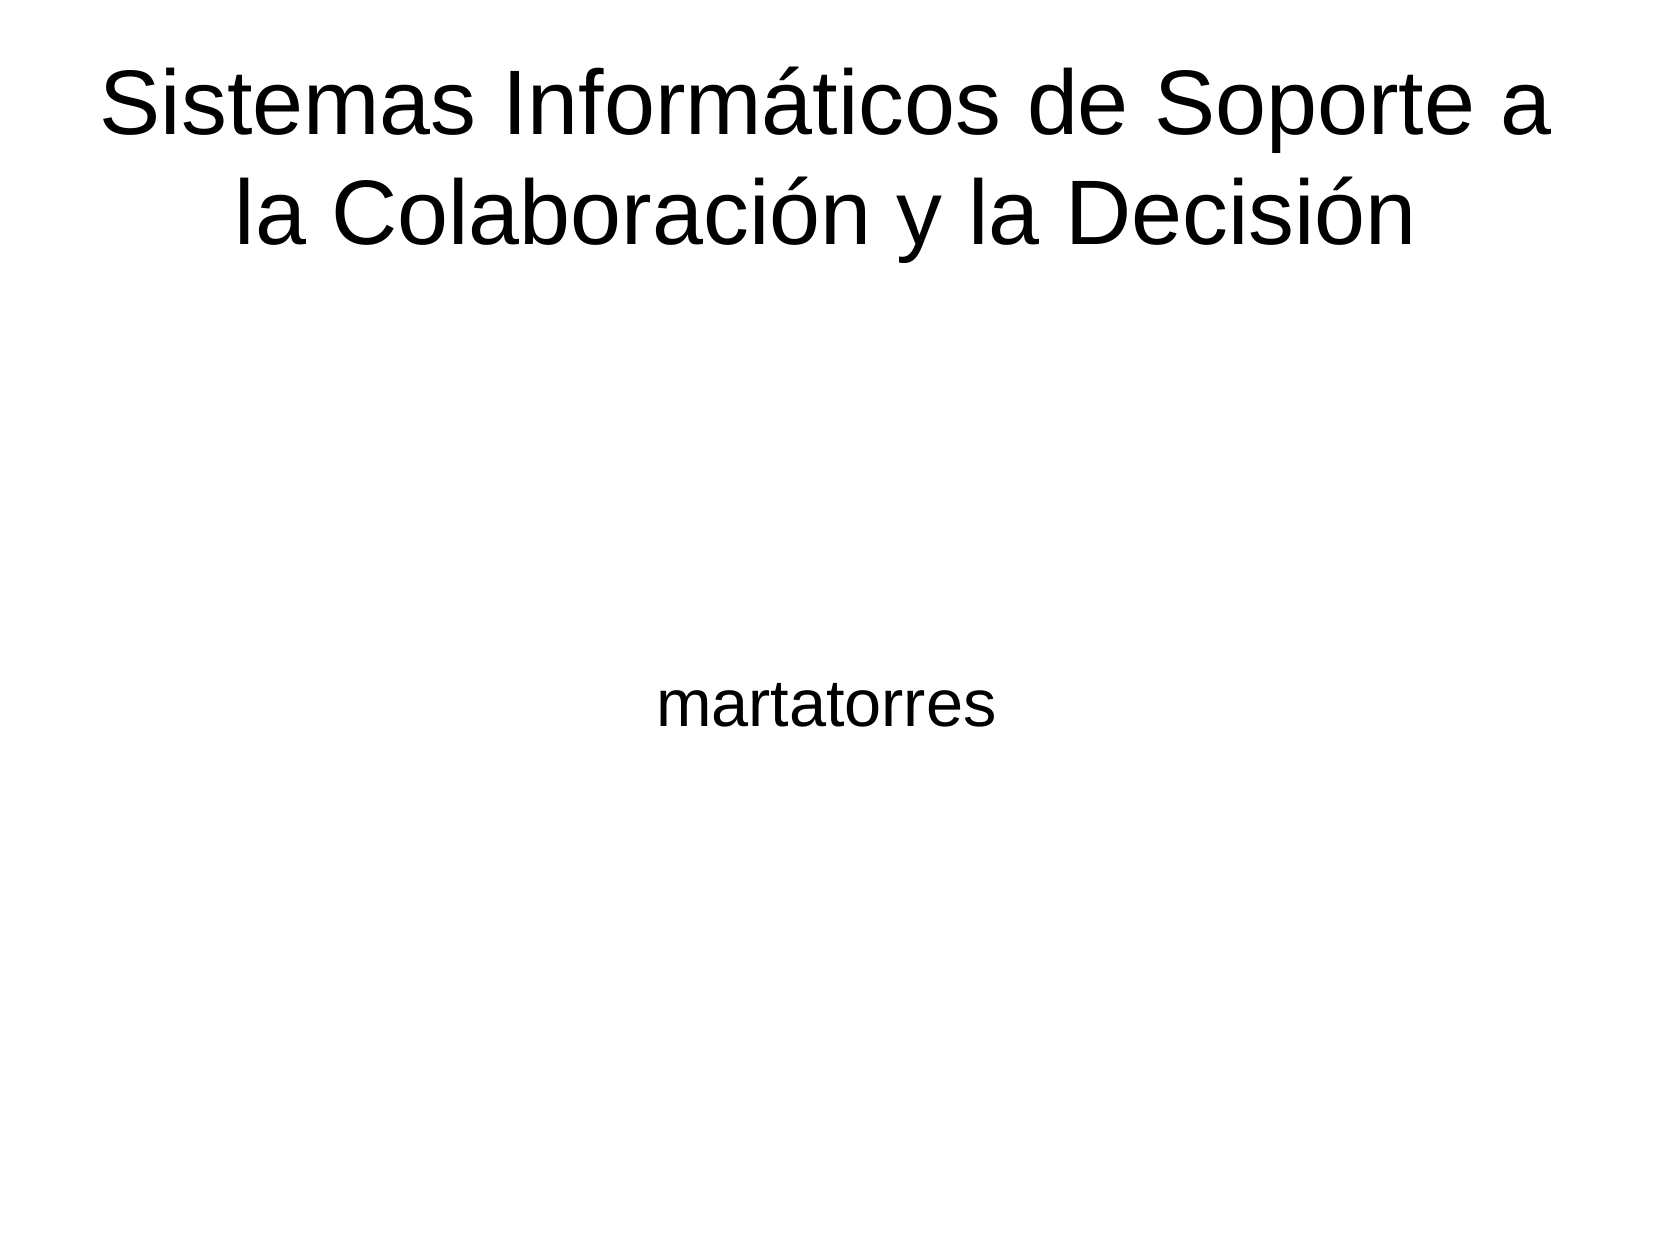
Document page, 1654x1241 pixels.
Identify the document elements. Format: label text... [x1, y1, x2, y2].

subtitle martatorres [82, 659, 1571, 740]
title Sistemas Informáticos de Soporte a la Colaboración y la Decisión [82, 49, 1571, 257]
